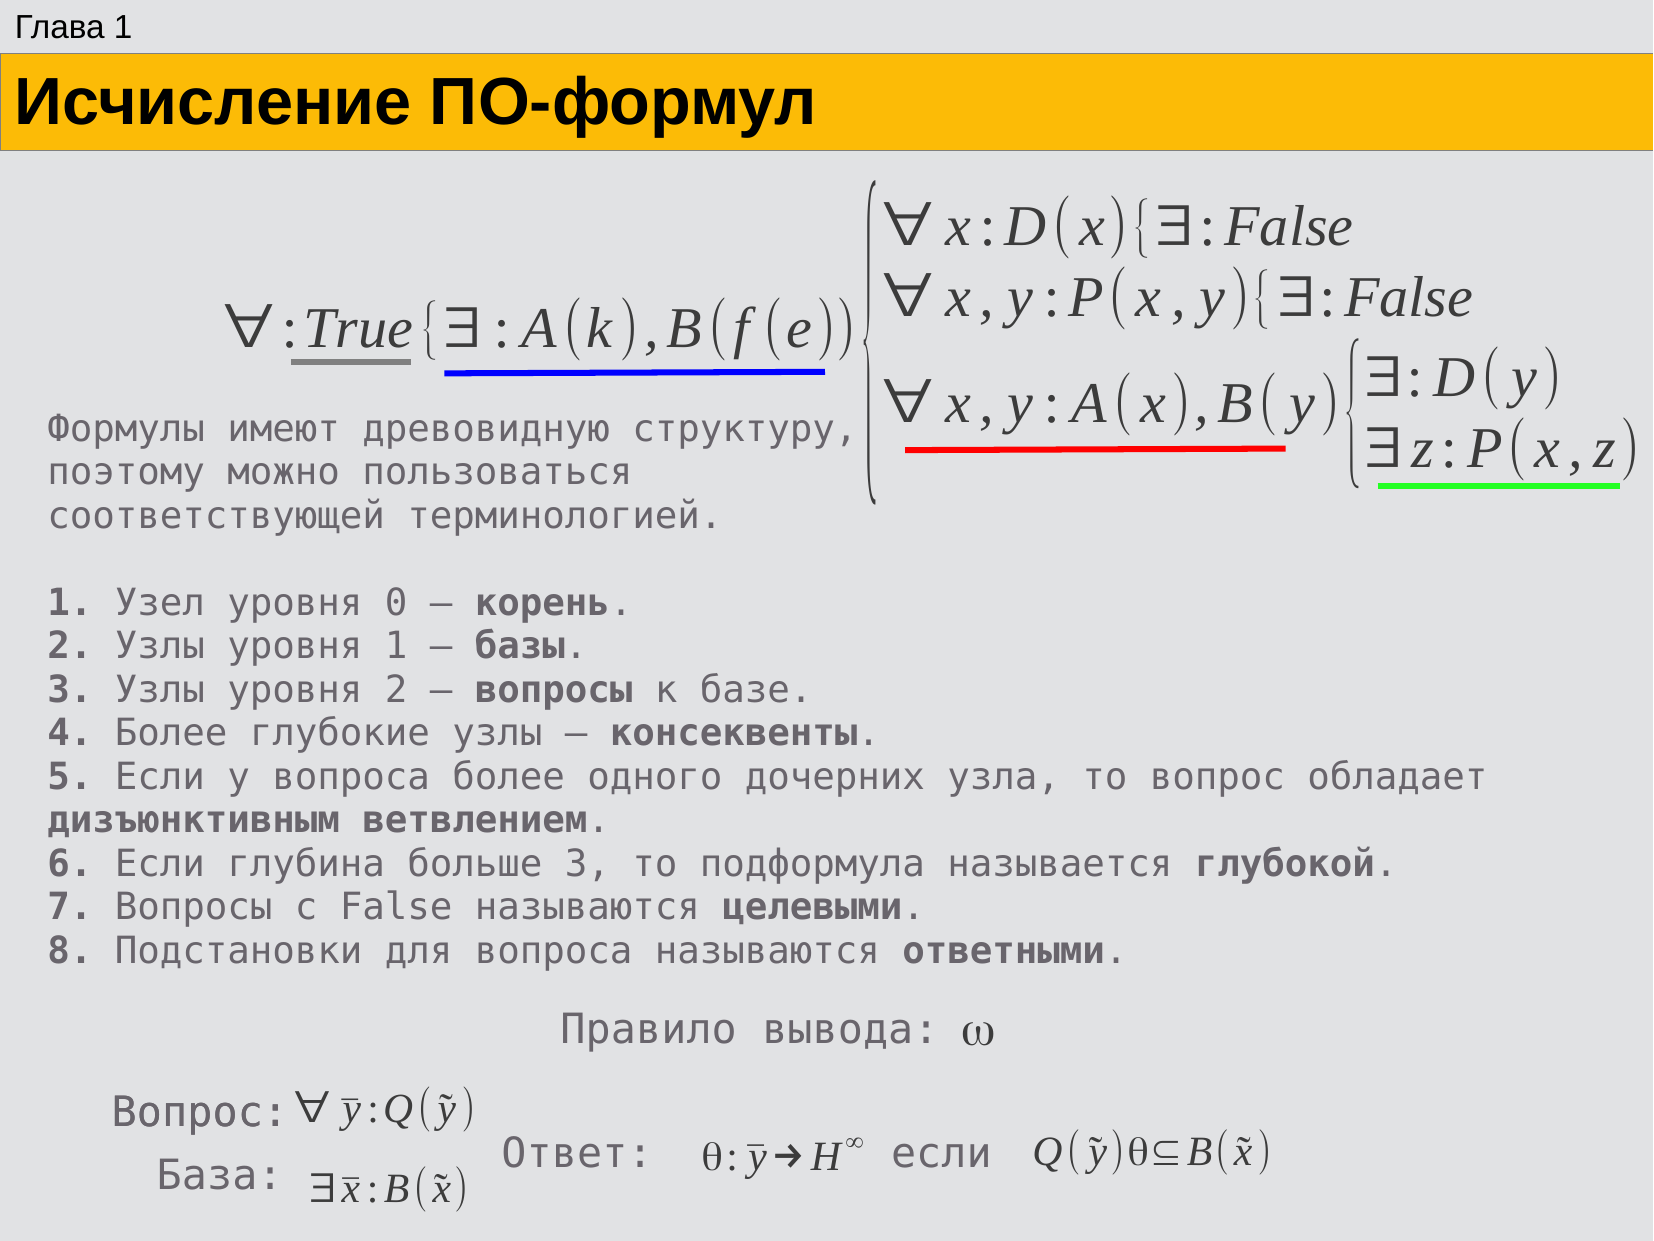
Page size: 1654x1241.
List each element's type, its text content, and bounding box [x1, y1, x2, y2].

chart [1026, 1126, 1277, 1178]
text_box Правило вывода: [545, 997, 1065, 1061]
text_box База: [141, 1144, 407, 1207]
chart [407, 1085, 481, 1136]
chart [216, 177, 1650, 507]
chart [302, 1163, 475, 1215]
text_box если [876, 1121, 1187, 1185]
text_box Вопрос: [96, 1080, 407, 1144]
text_box Глава 1 [0, 1, 129, 58]
text_box Ответ: [486, 1121, 797, 1185]
text_box Формулы имеют древовидную структуру, поэтому можно пользоваться соответствующей терминологией. 1. Узел уровня 0 – корень. 2. Узлы уровня 1 – базы. 3. Узлы уровня 2 – вопросы к базе. 4. Более глубокие узлы – консеквенты. 5. Если у вопроса более одного дочерних узла, то вопрос обладает дизъюнктивным ветвлением. 6. Если глубина больше 3, то подформула называется глубокой. 7. Вопросы с False называются целевыми. 8. Подстановки для вопроса называются ответными. [32, 398, 1543, 1024]
text_box Исчисление ПО-формул [0, 53, 1653, 151]
chart [695, 1132, 871, 1179]
